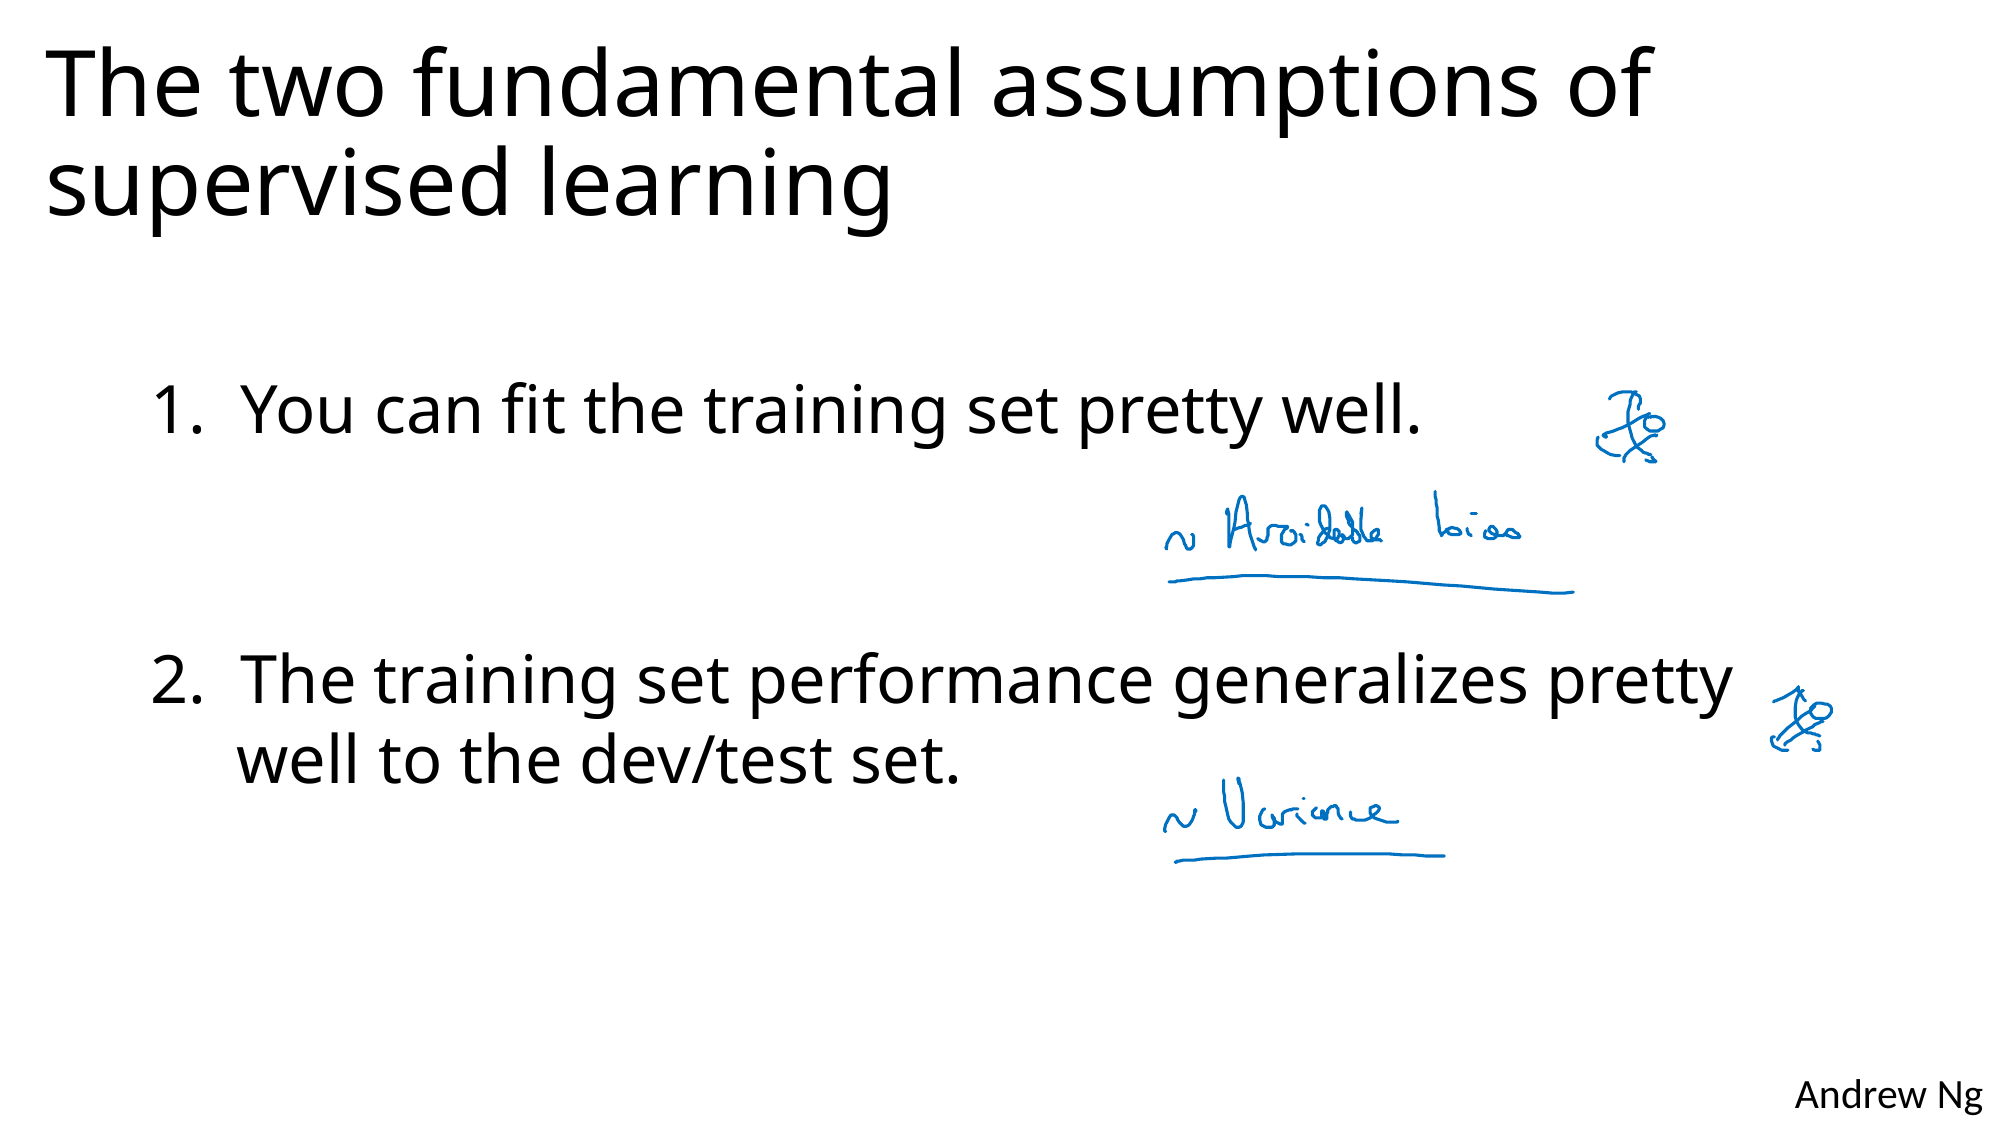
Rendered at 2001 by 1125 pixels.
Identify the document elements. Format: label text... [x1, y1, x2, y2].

text_box 2. The training set performance generalizes pretty well to the dev/test set. [135, 628, 1161, 806]
title The two fundamental assumptions of supervised learning [30, 29, 2000, 248]
text_box 1. You can fit the training set pretty well. [135, 359, 1476, 456]
picture [1161, 388, 1835, 866]
